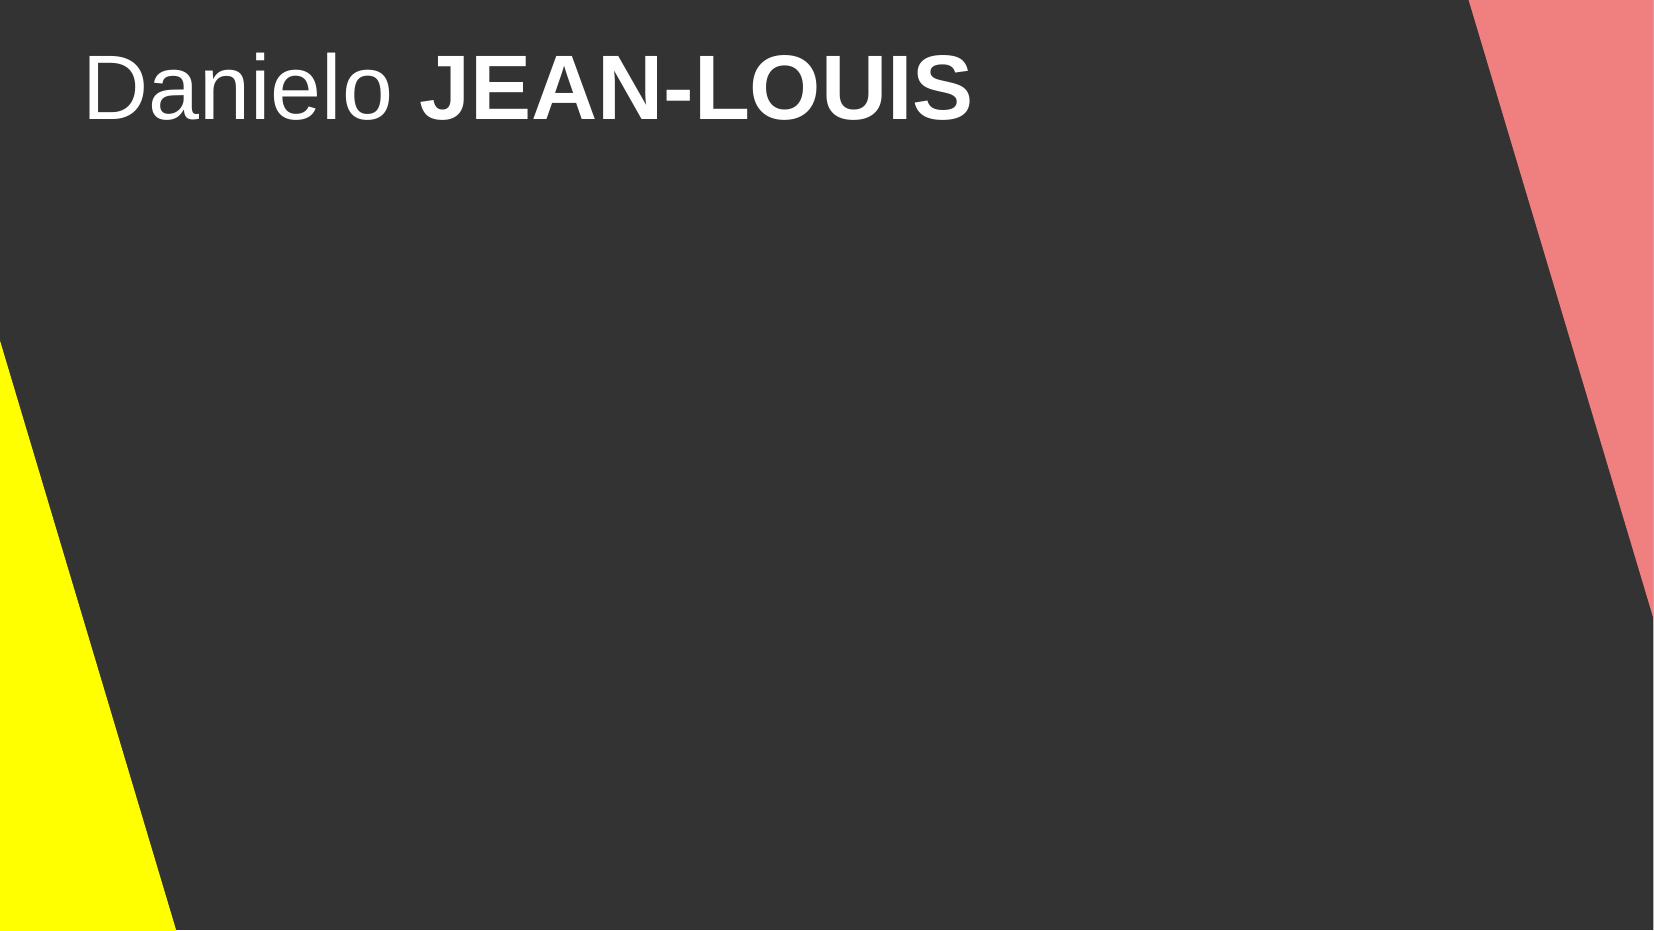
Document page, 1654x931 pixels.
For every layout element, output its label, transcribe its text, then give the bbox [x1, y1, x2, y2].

text_box [0, 340, 177, 931]
subtitle Danielo JEAN-LOUIS [82, 36, 1571, 758]
text_box [1468, 0, 1654, 621]
